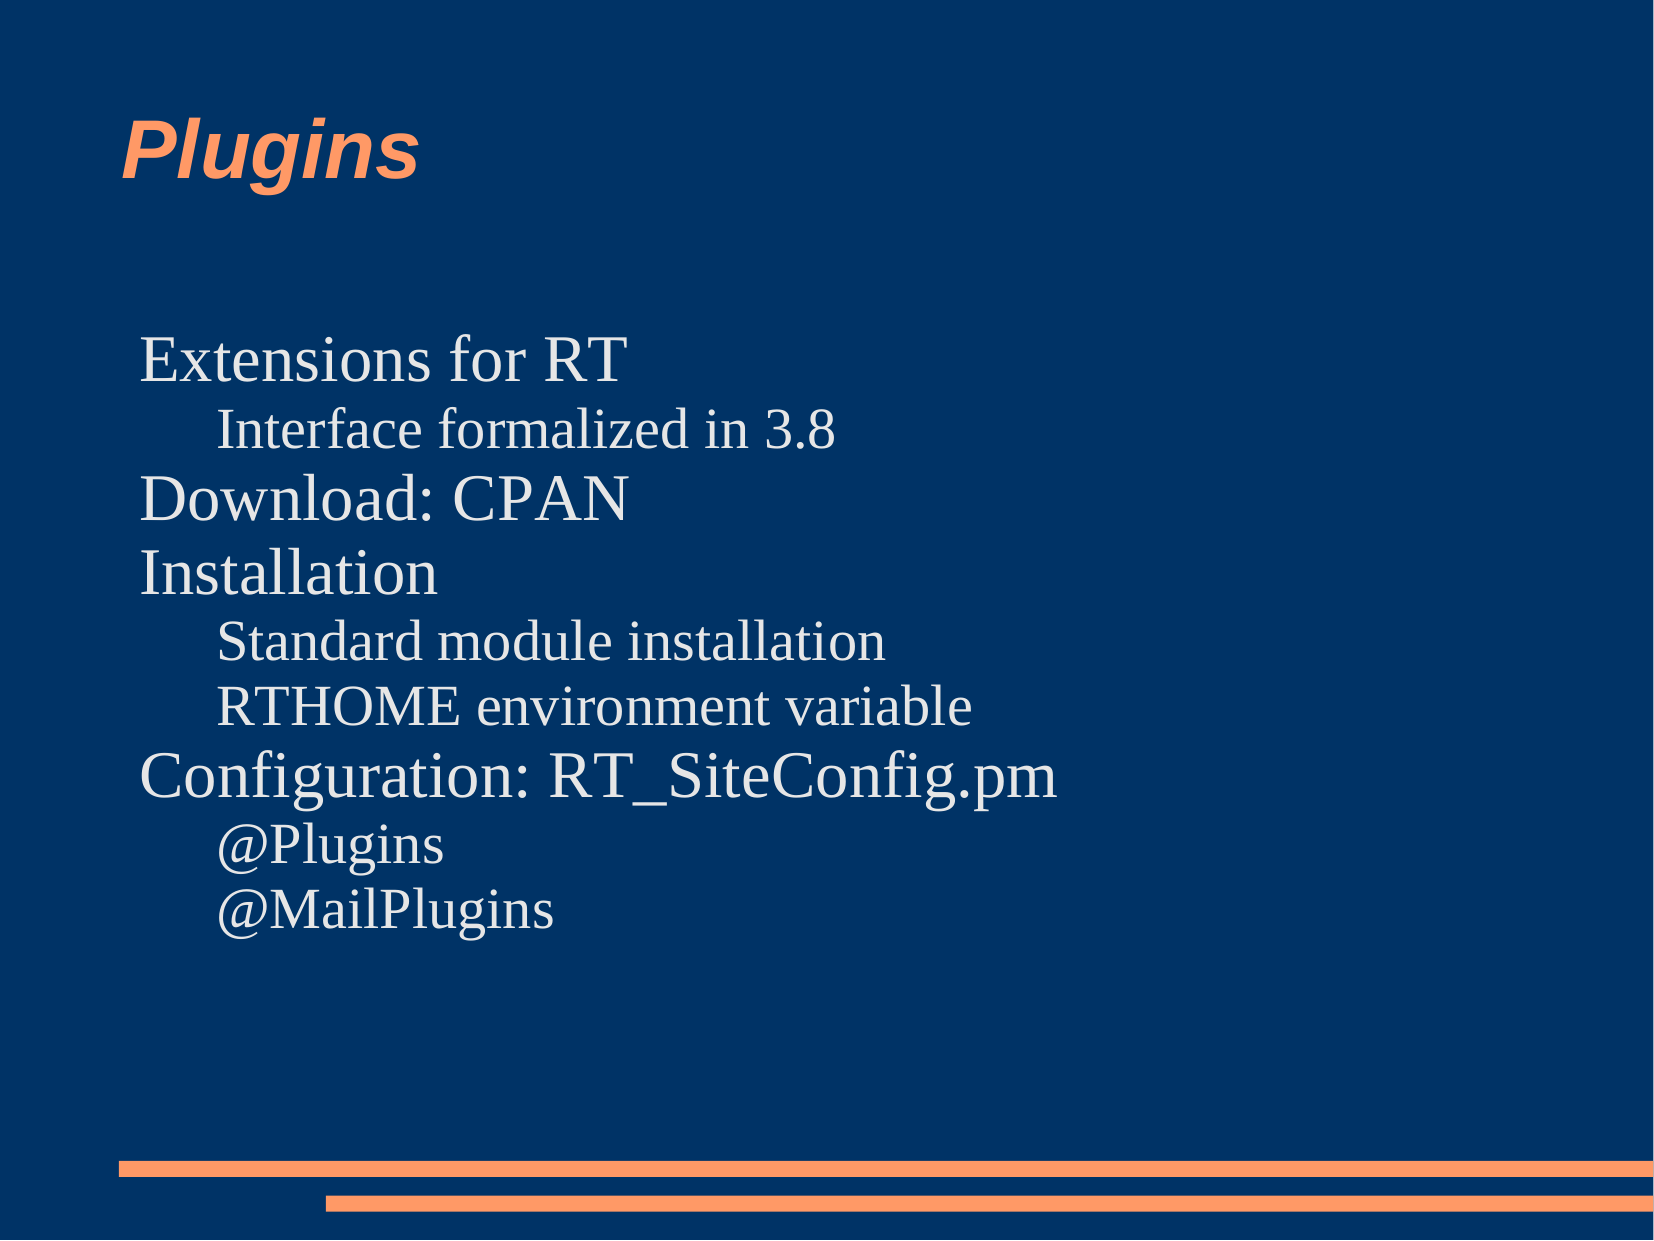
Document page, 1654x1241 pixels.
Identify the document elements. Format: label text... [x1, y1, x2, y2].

title Plugins [121, 53, 1534, 247]
list Extensions for RT Interface formalized in 3.8 Download: CPAN Installation Standard module installation RTHOME environment variable Configuration: RT_SiteConfig.pm @Plugins @MailPlugins [121, 322, 1561, 1118]
